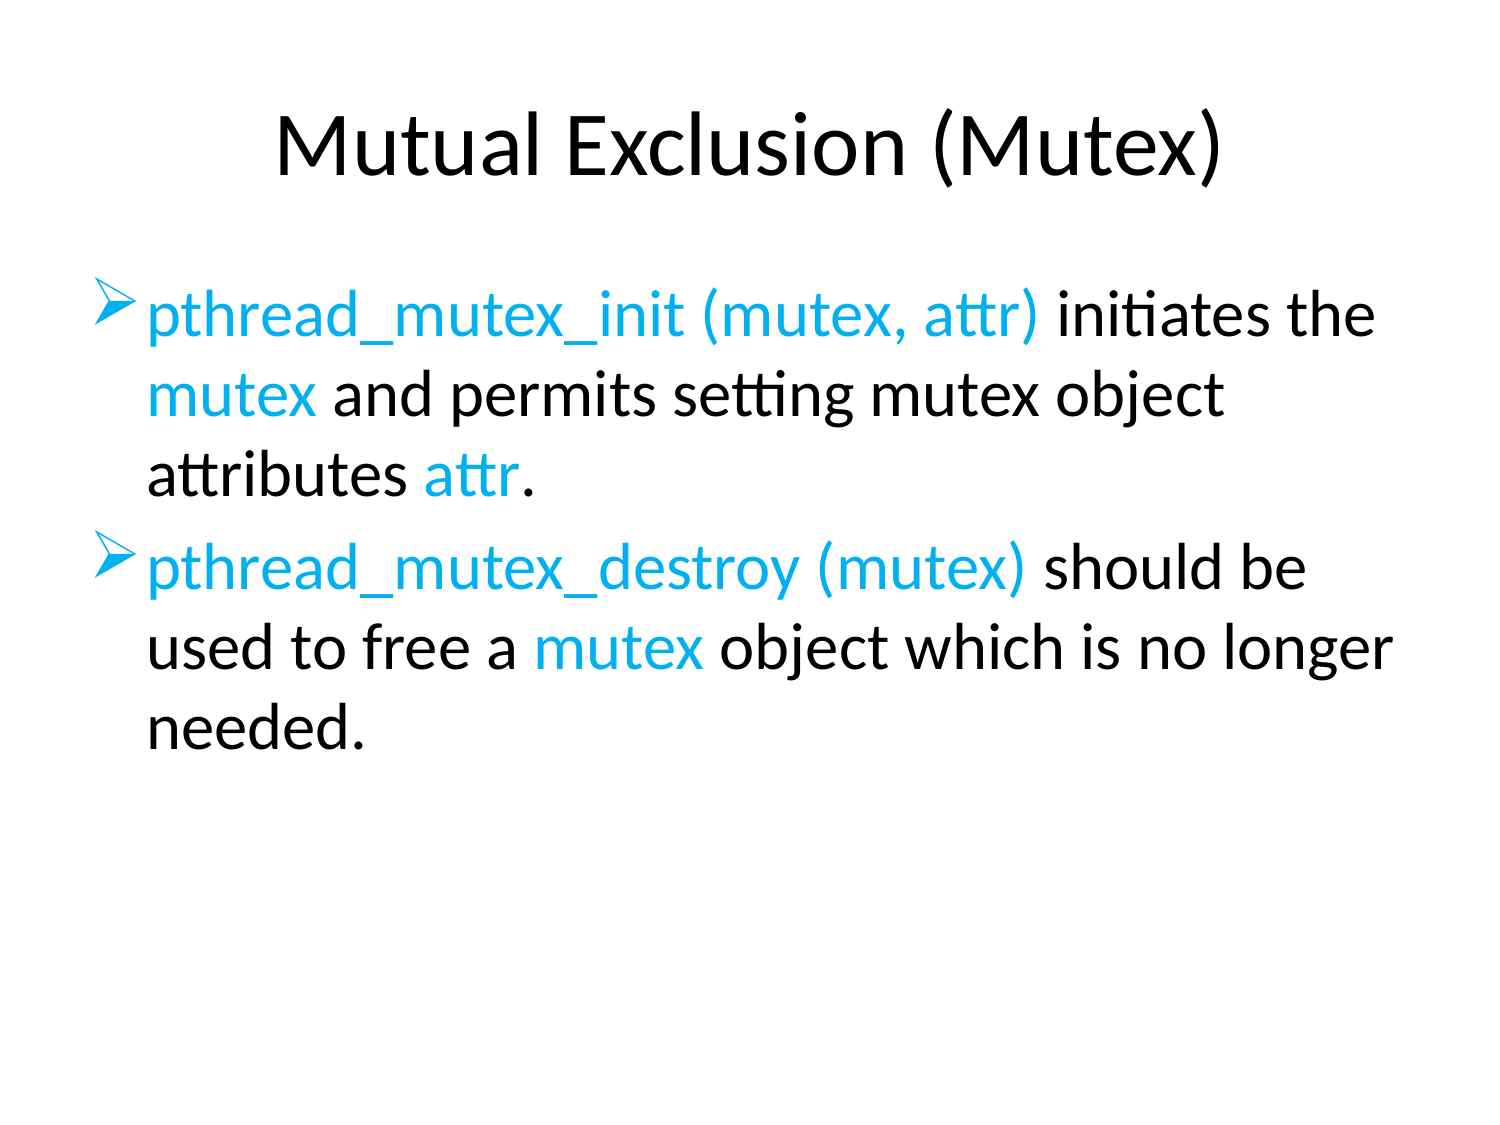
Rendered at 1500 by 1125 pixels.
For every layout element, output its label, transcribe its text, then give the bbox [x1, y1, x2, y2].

text_box pthread_mutex_init (mutex, attr) initiates the mutex and permits setting mutex object attributes attr. pthread_mutex_destroy (mutex) should be used to free a mutex object which is no longer needed. [75, 262, 1425, 1005]
text_box Mutual Exclusion (Mutex) [75, 45, 1425, 233]
